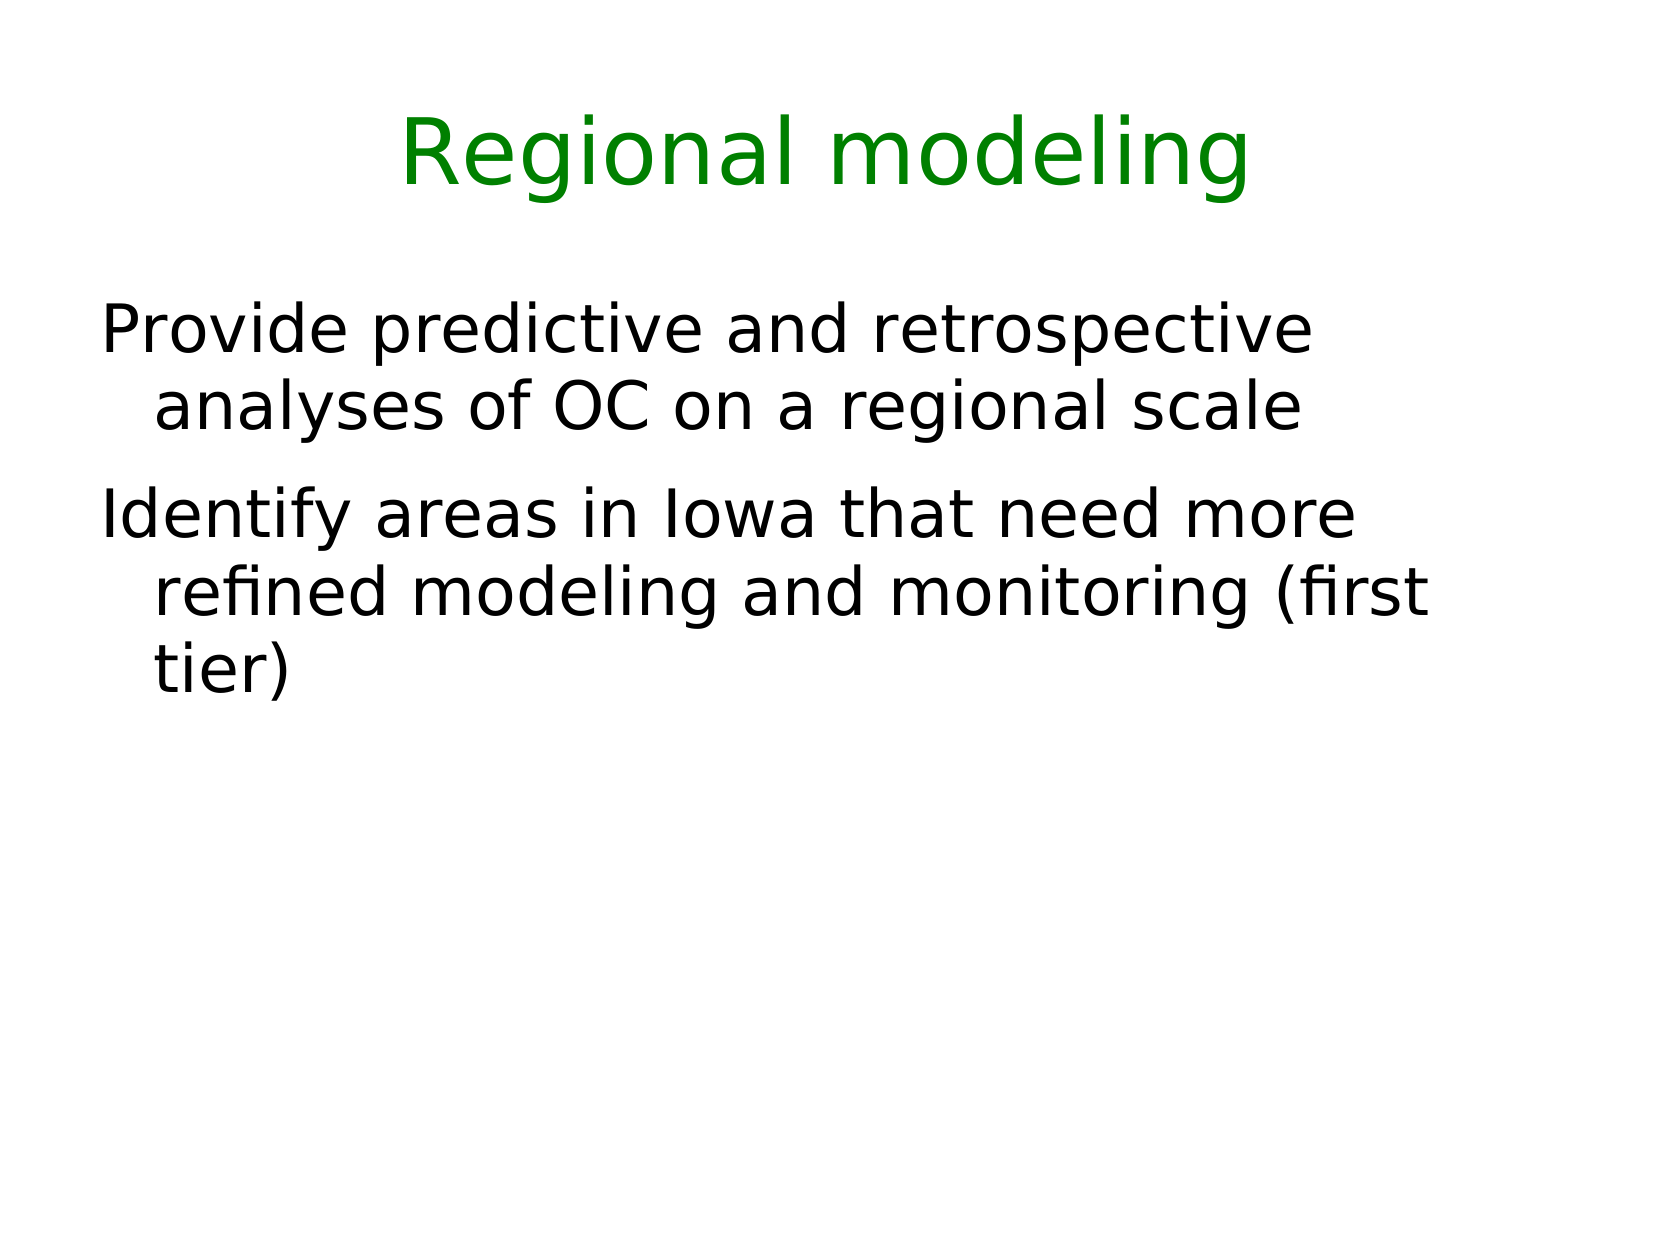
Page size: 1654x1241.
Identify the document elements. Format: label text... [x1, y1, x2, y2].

title Regional modeling [82, 49, 1571, 257]
list Provide predictive and retrospective analyses of OC on a regional scale Identify areas in Iowa that need more refined modeling and monitoring (first tier) [82, 290, 1571, 1109]
